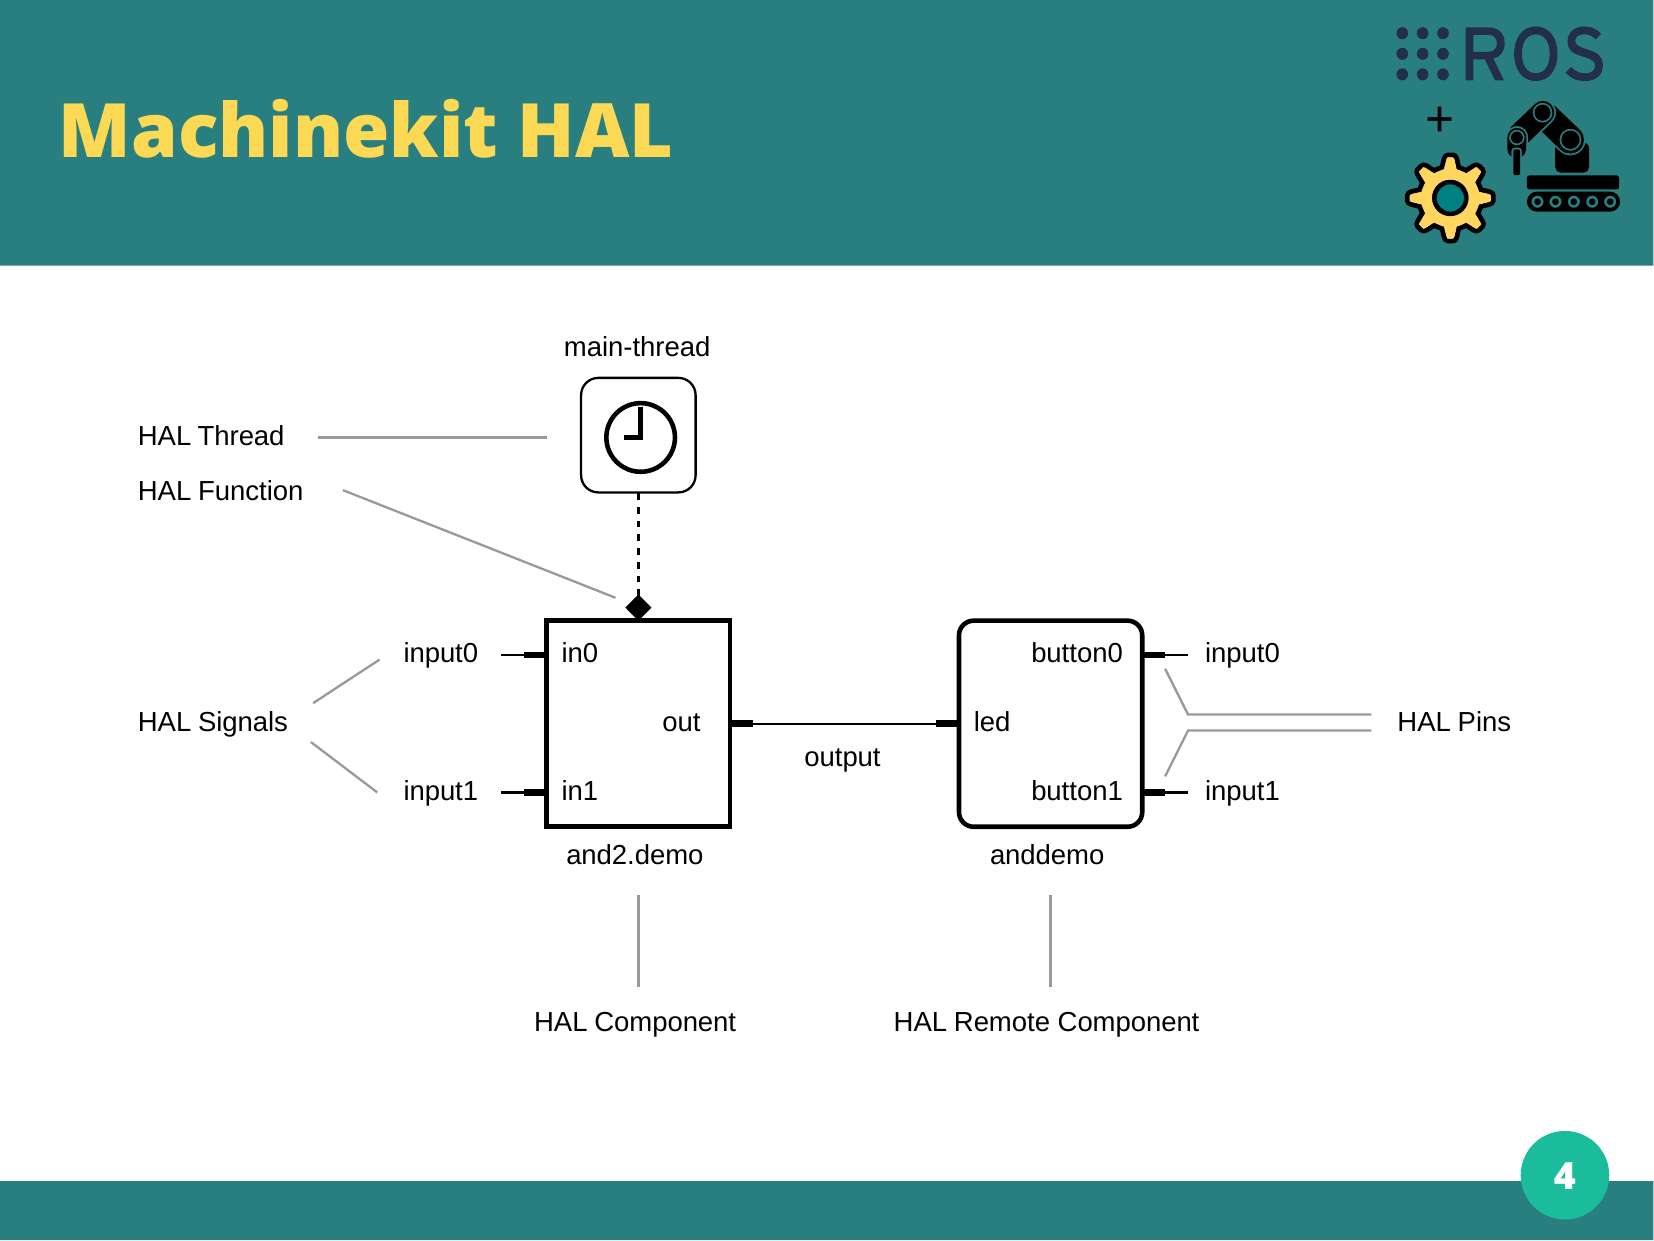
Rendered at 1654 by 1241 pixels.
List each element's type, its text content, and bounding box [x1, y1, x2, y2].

title Machinekit HAL [59, 49, 1595, 207]
picture [129, 320, 1560, 1052]
